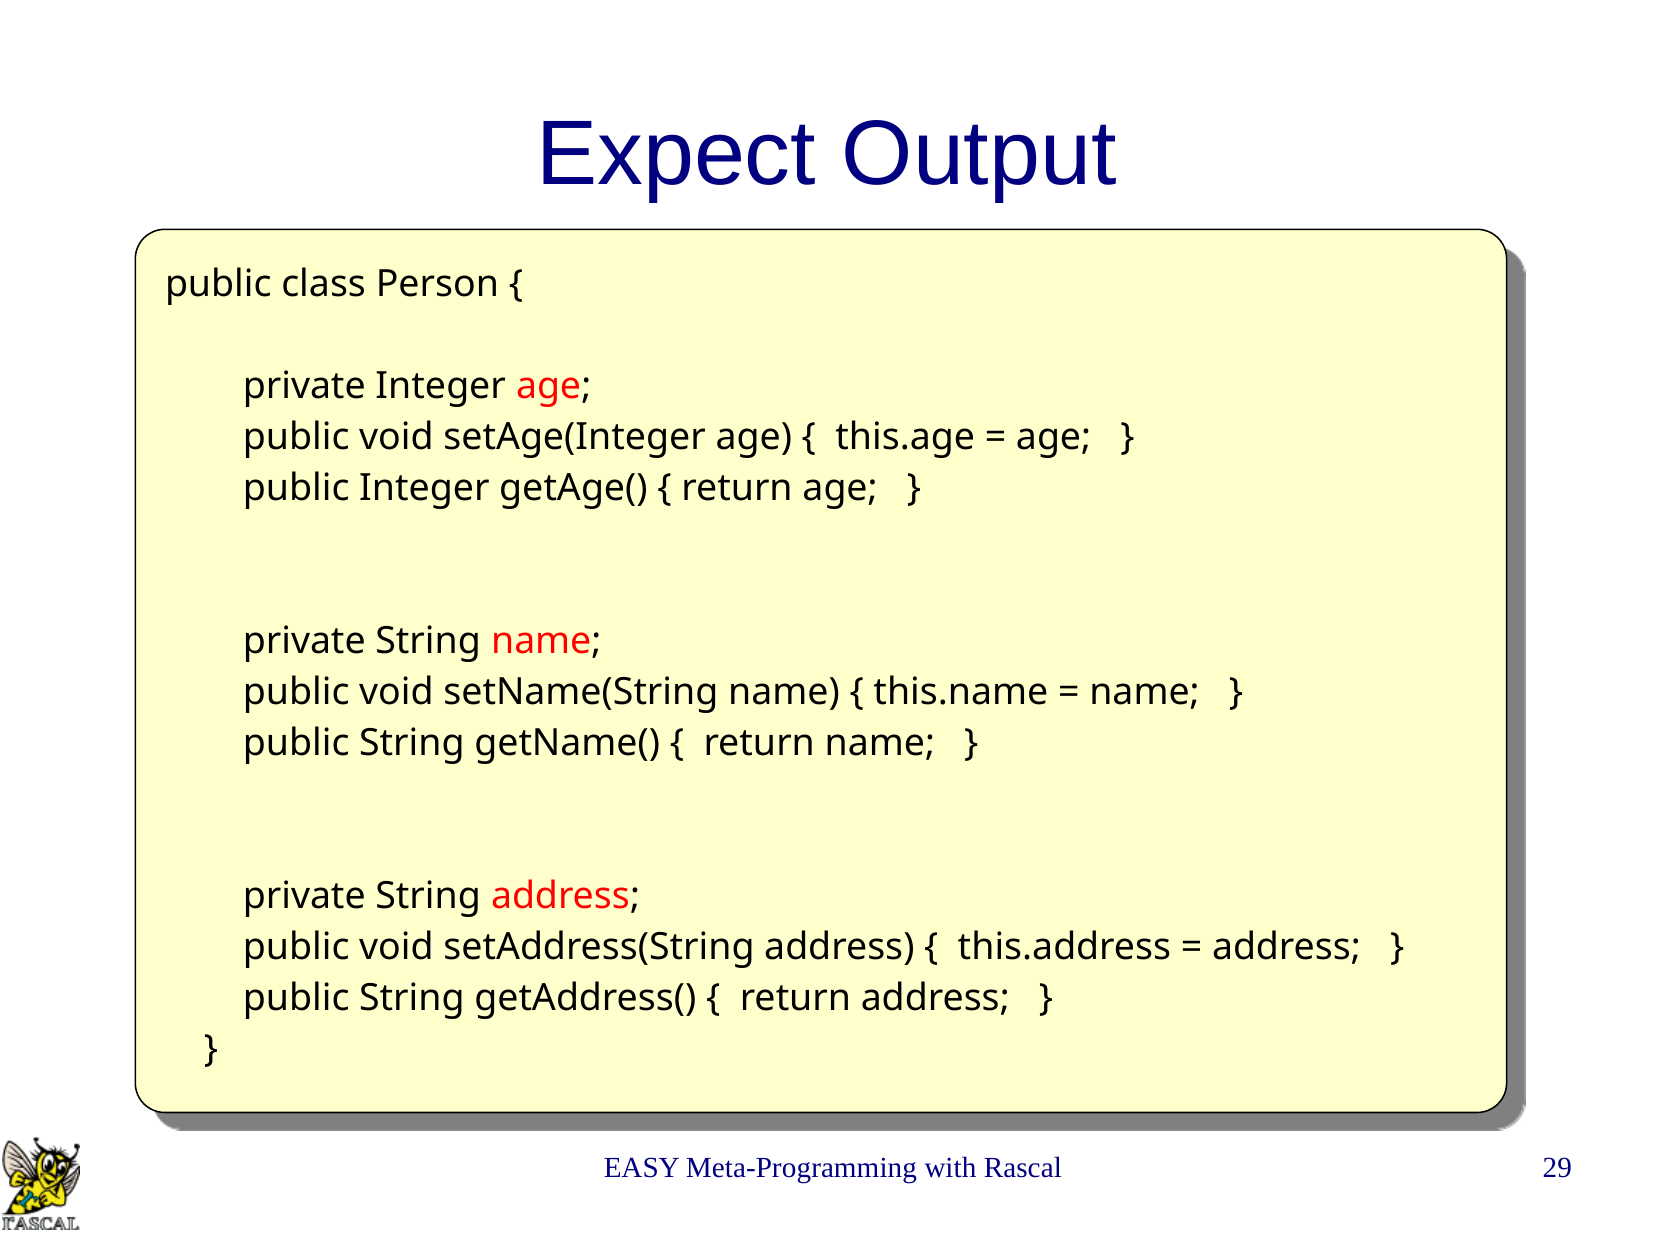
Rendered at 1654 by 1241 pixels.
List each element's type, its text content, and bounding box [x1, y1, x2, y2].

title Expect Output [82, 49, 1571, 257]
text_box [135, 229, 1505, 1109]
picture [1, 1137, 80, 1230]
text_box public class Person { private Integer age; public void setAge(Integer age) { this.age = age; } public Integer getAge() { return age; } private String name; public void setName(String name) { this.name = name; } public String getName() { return name; } private String address; public void setAddress(String address) { this.address = address; } public String getAddress() { return address; } } [150, 248, 1509, 1241]
